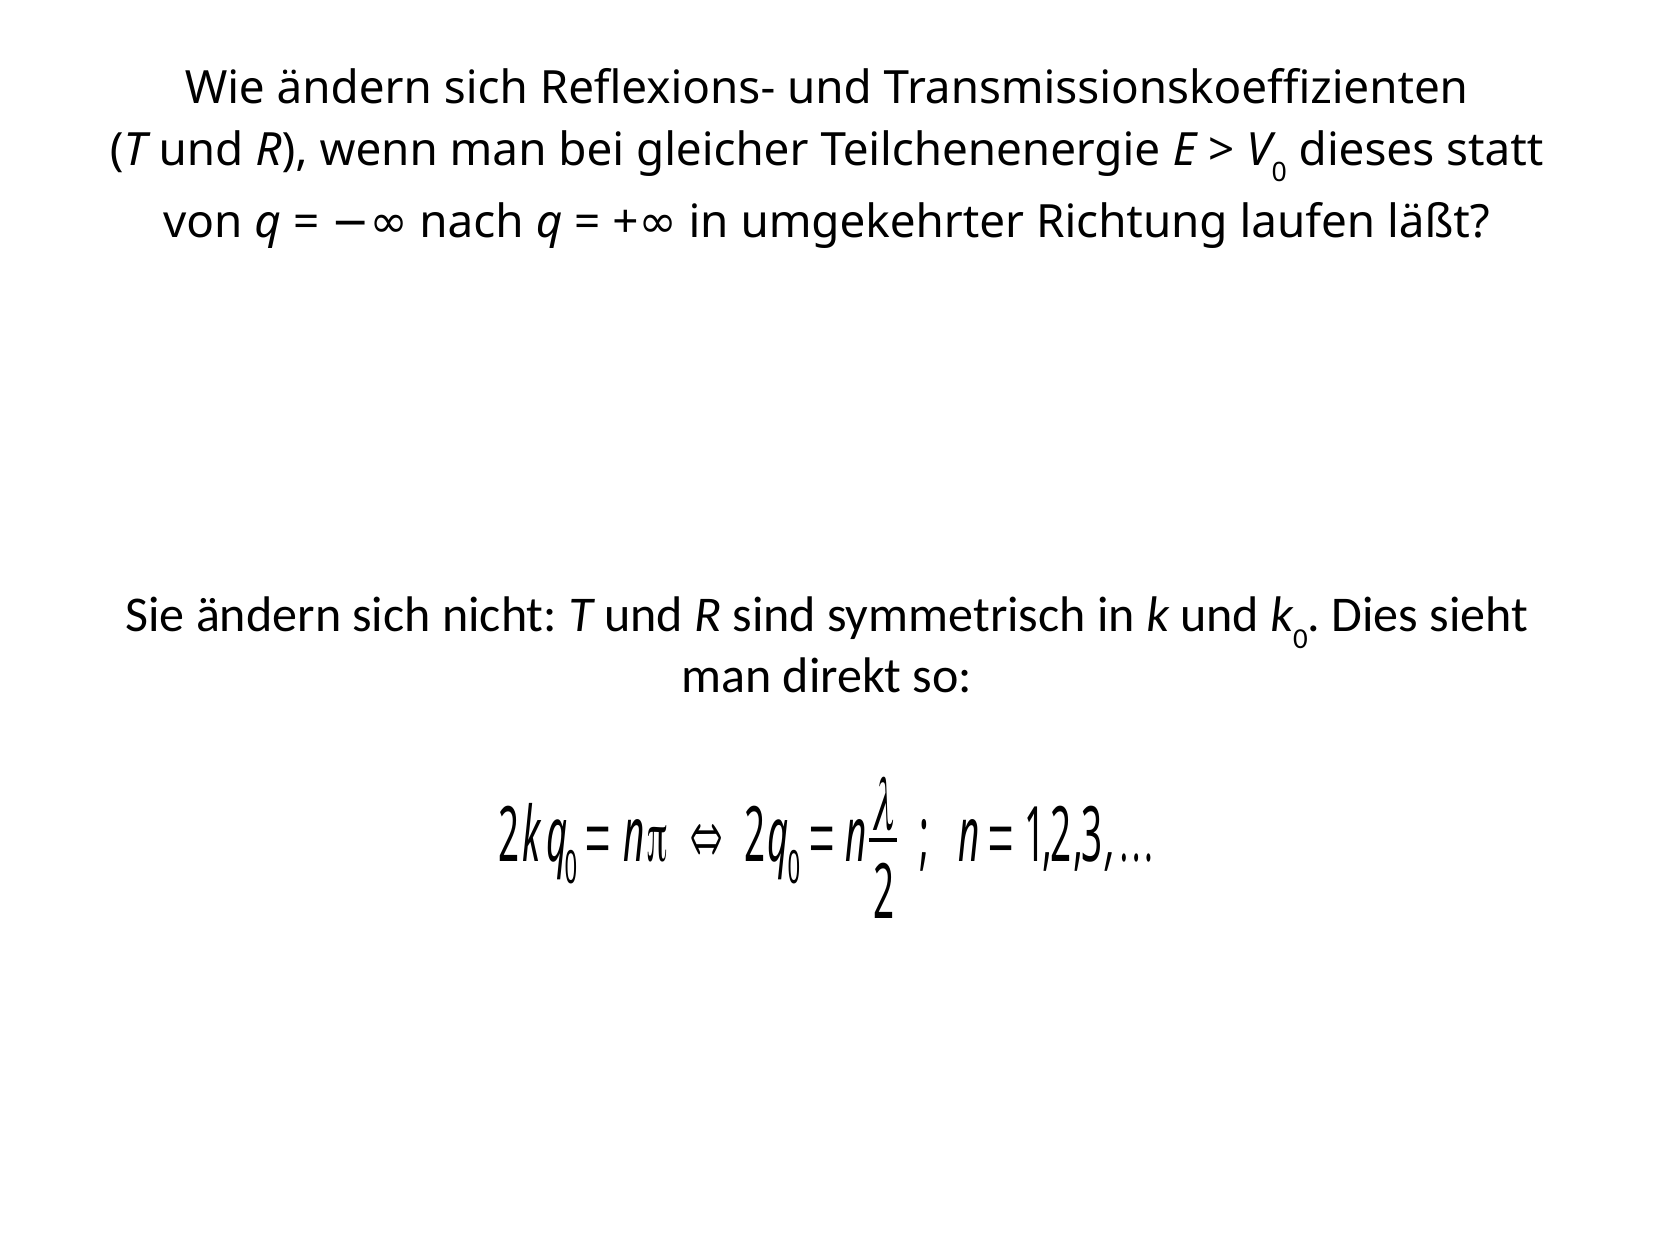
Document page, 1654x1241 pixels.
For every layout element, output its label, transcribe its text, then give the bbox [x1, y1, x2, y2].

chart [494, 773, 1160, 940]
subtitle Sie ändern sich nicht: T und R sind symmetrisch in k und k0. Dies sieht man direkt so: [82, 290, 1571, 1010]
title Wie ändern sich Reflexions- und Transmissionskoeffizienten (T und R), wenn man bei gleicher Teilchenenergie E > V0 dieses statt von q = −∞ nach q = +∞ in umgekehrter Richtung laufen läßt? [82, 49, 1571, 257]
